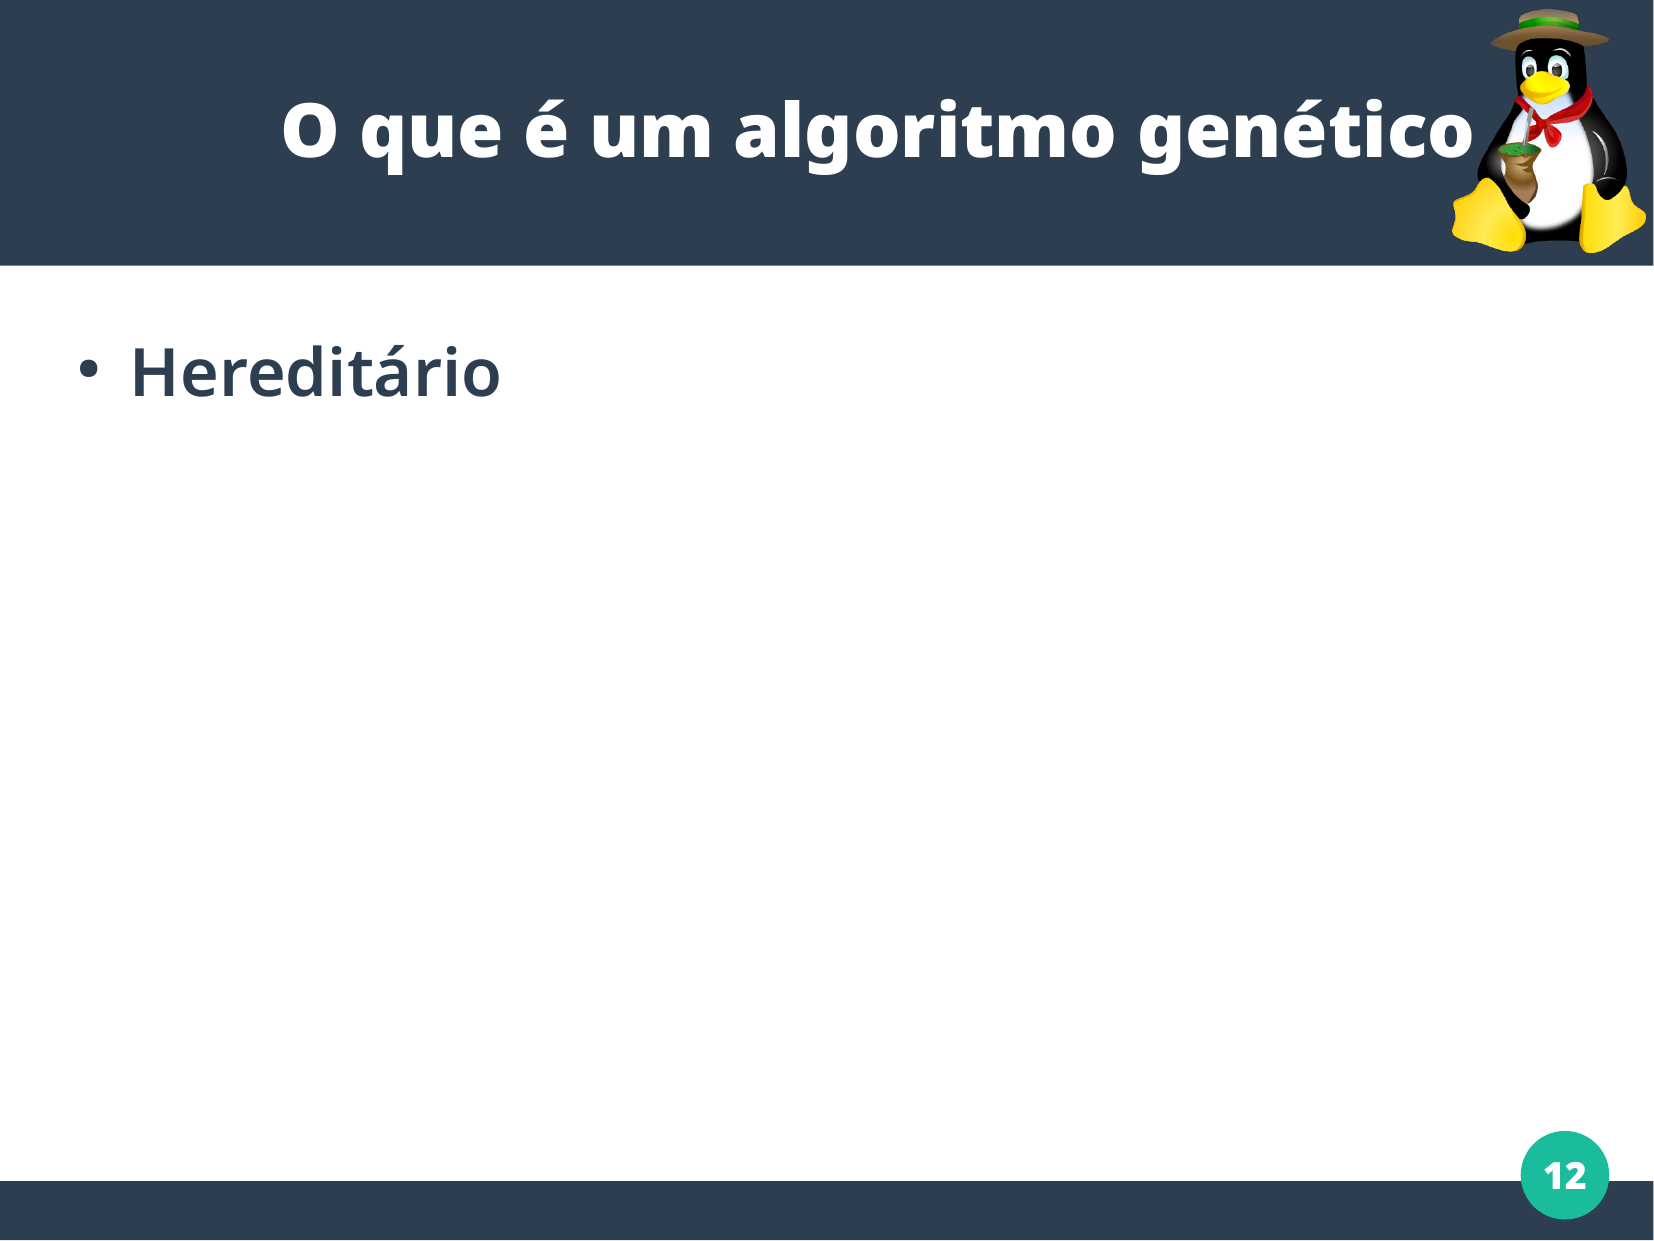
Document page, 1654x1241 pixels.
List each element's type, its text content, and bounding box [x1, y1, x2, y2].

list Hereditário [59, 324, 1595, 1152]
picture [1452, 9, 1646, 253]
title O que é um algoritmo genético [59, 49, 1452, 207]
